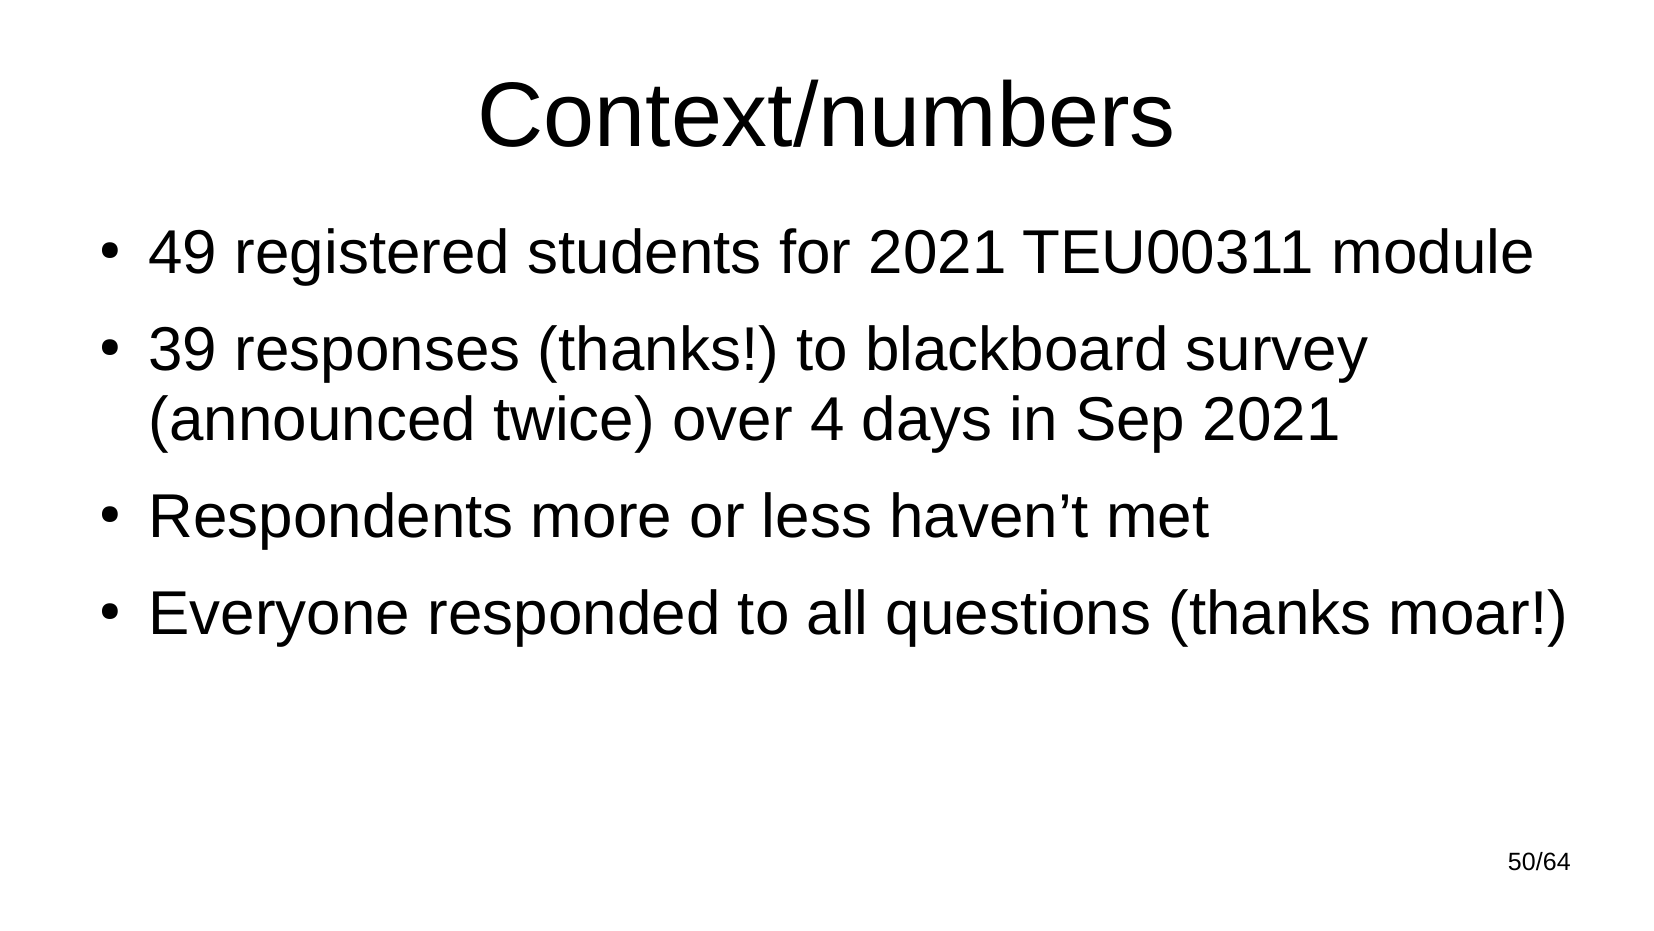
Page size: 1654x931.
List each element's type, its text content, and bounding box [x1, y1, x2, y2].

title Context/numbers [82, 37, 1571, 193]
list 49 registered students for 2021 TEU00311 module 39 responses (thanks!) to blackboard survey (announced twice) over 4 days in Sep 2021 Respondents more or less haven’t met Everyone responded to all questions (thanks moar!) [82, 217, 1571, 758]
